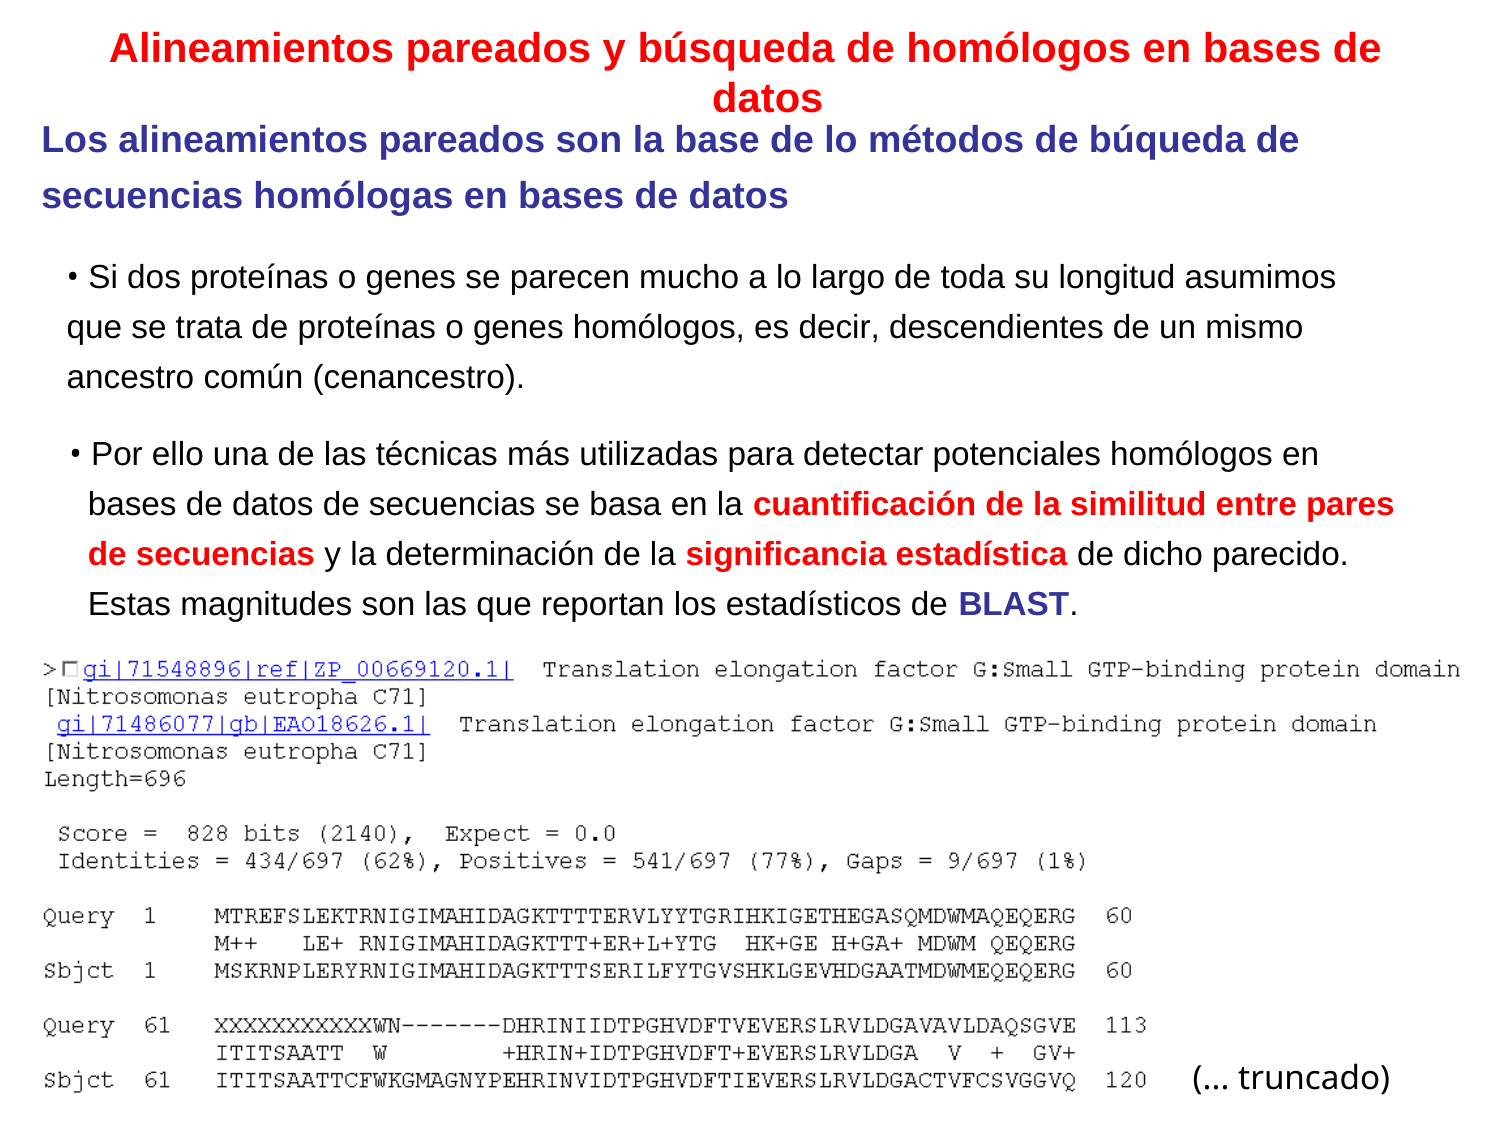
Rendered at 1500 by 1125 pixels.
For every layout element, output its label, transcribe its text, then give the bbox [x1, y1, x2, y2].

text_box (... truncado) [1177, 1048, 1406, 1105]
picture [35, 648, 1465, 1094]
text_box Por ello una de las técnicas más utilizadas para detectar potenciales homólogos en bases de datos de secuencias se basa en la cuantificación de la similitud entre pares de secuencias y la determinación de la significancia estadística de dicho parecido. Estas magnitudes son las que reportan los estadísticos de BLAST. [54, 414, 1411, 630]
text_box Los alineamientos pareados son la base de lo métodos de búqueda de secuencias homólogas en bases de datos [26, 95, 1327, 224]
text_box Alineamientos pareados y búsqueda de homólogos en bases de datos [41, 13, 1450, 129]
text_box Si dos proteínas o genes se parecen mucho a lo largo de toda su longitud asumimos que se trata de proteínas o genes homólogos, es decir, descendientes de un mismo ancestro común (cenancestro). [51, 237, 1354, 403]
